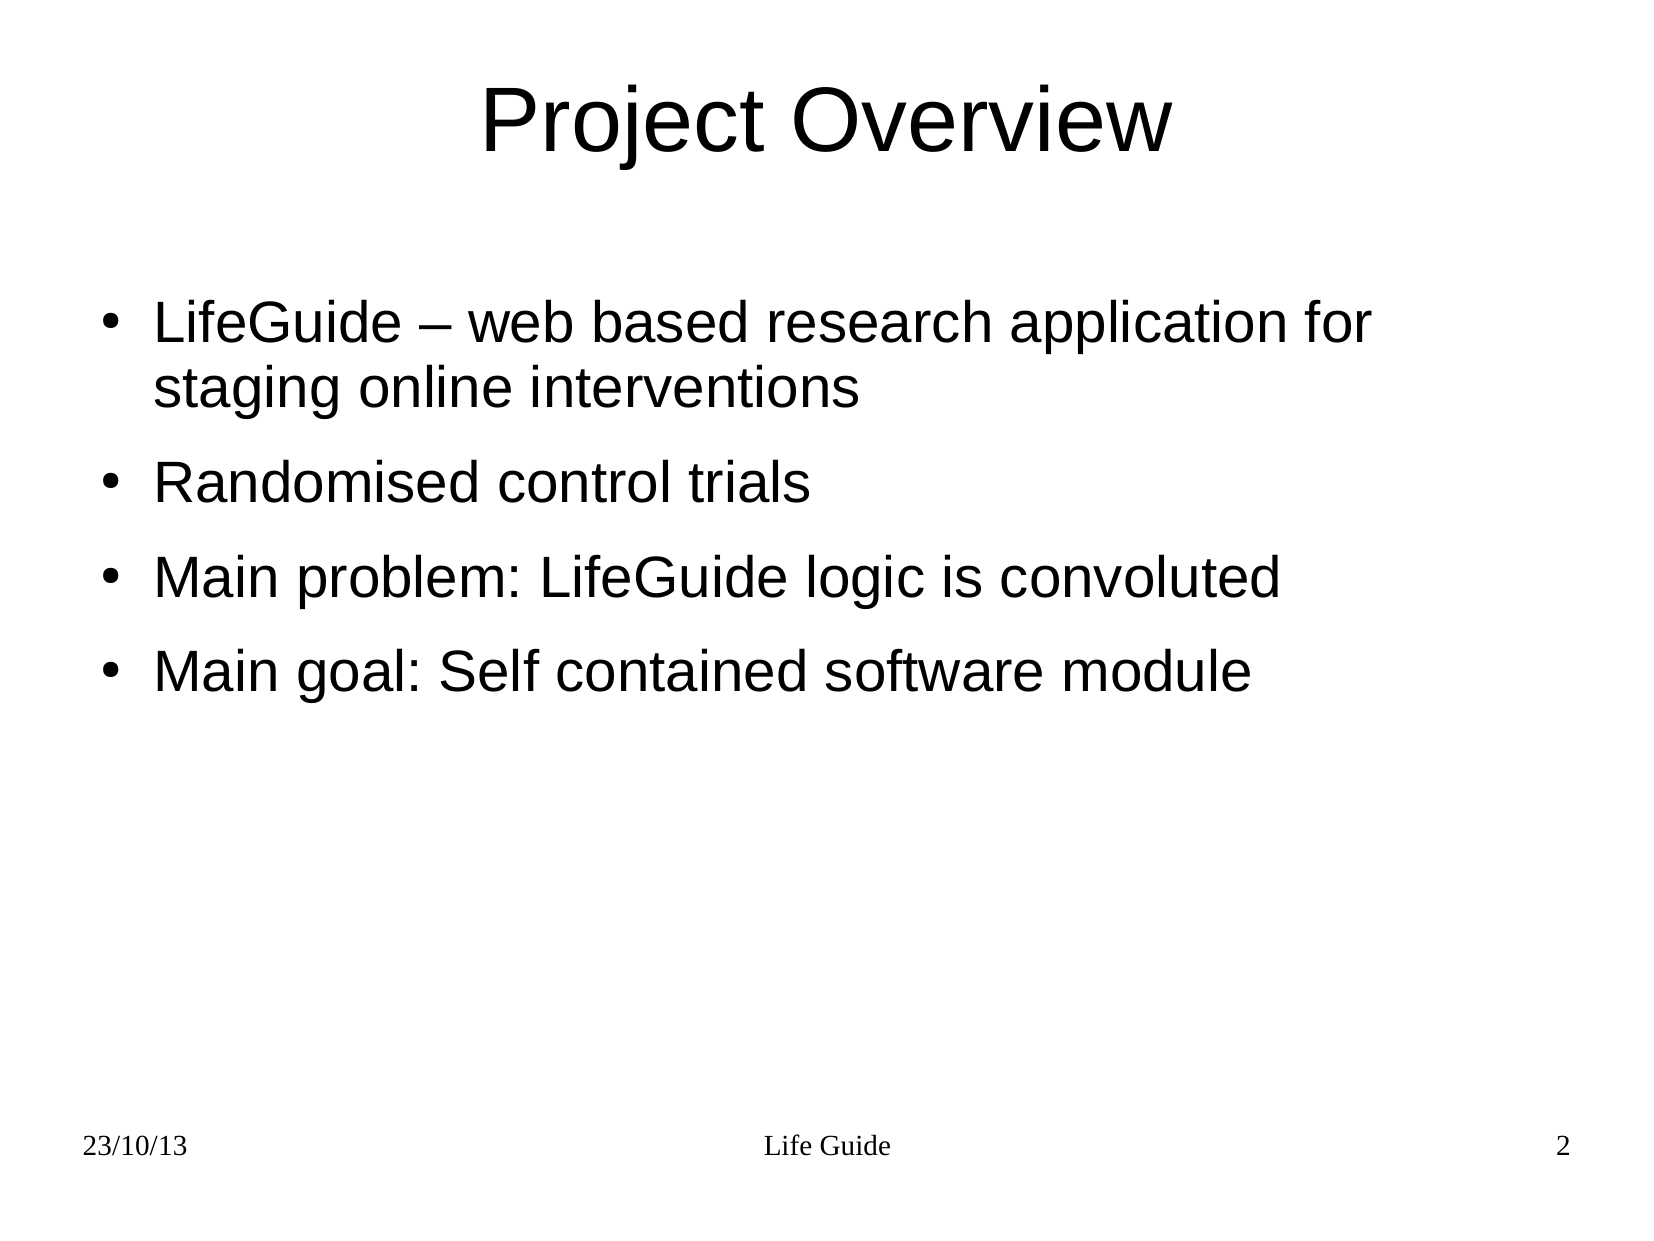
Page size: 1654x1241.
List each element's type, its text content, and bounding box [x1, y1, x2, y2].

list LifeGuide – web based research application for staging online interventions Randomised control trials Main problem: LifeGuide logic is convoluted Main goal: Self contained software module [82, 290, 1538, 1010]
title Project Overview [82, 49, 1571, 189]
